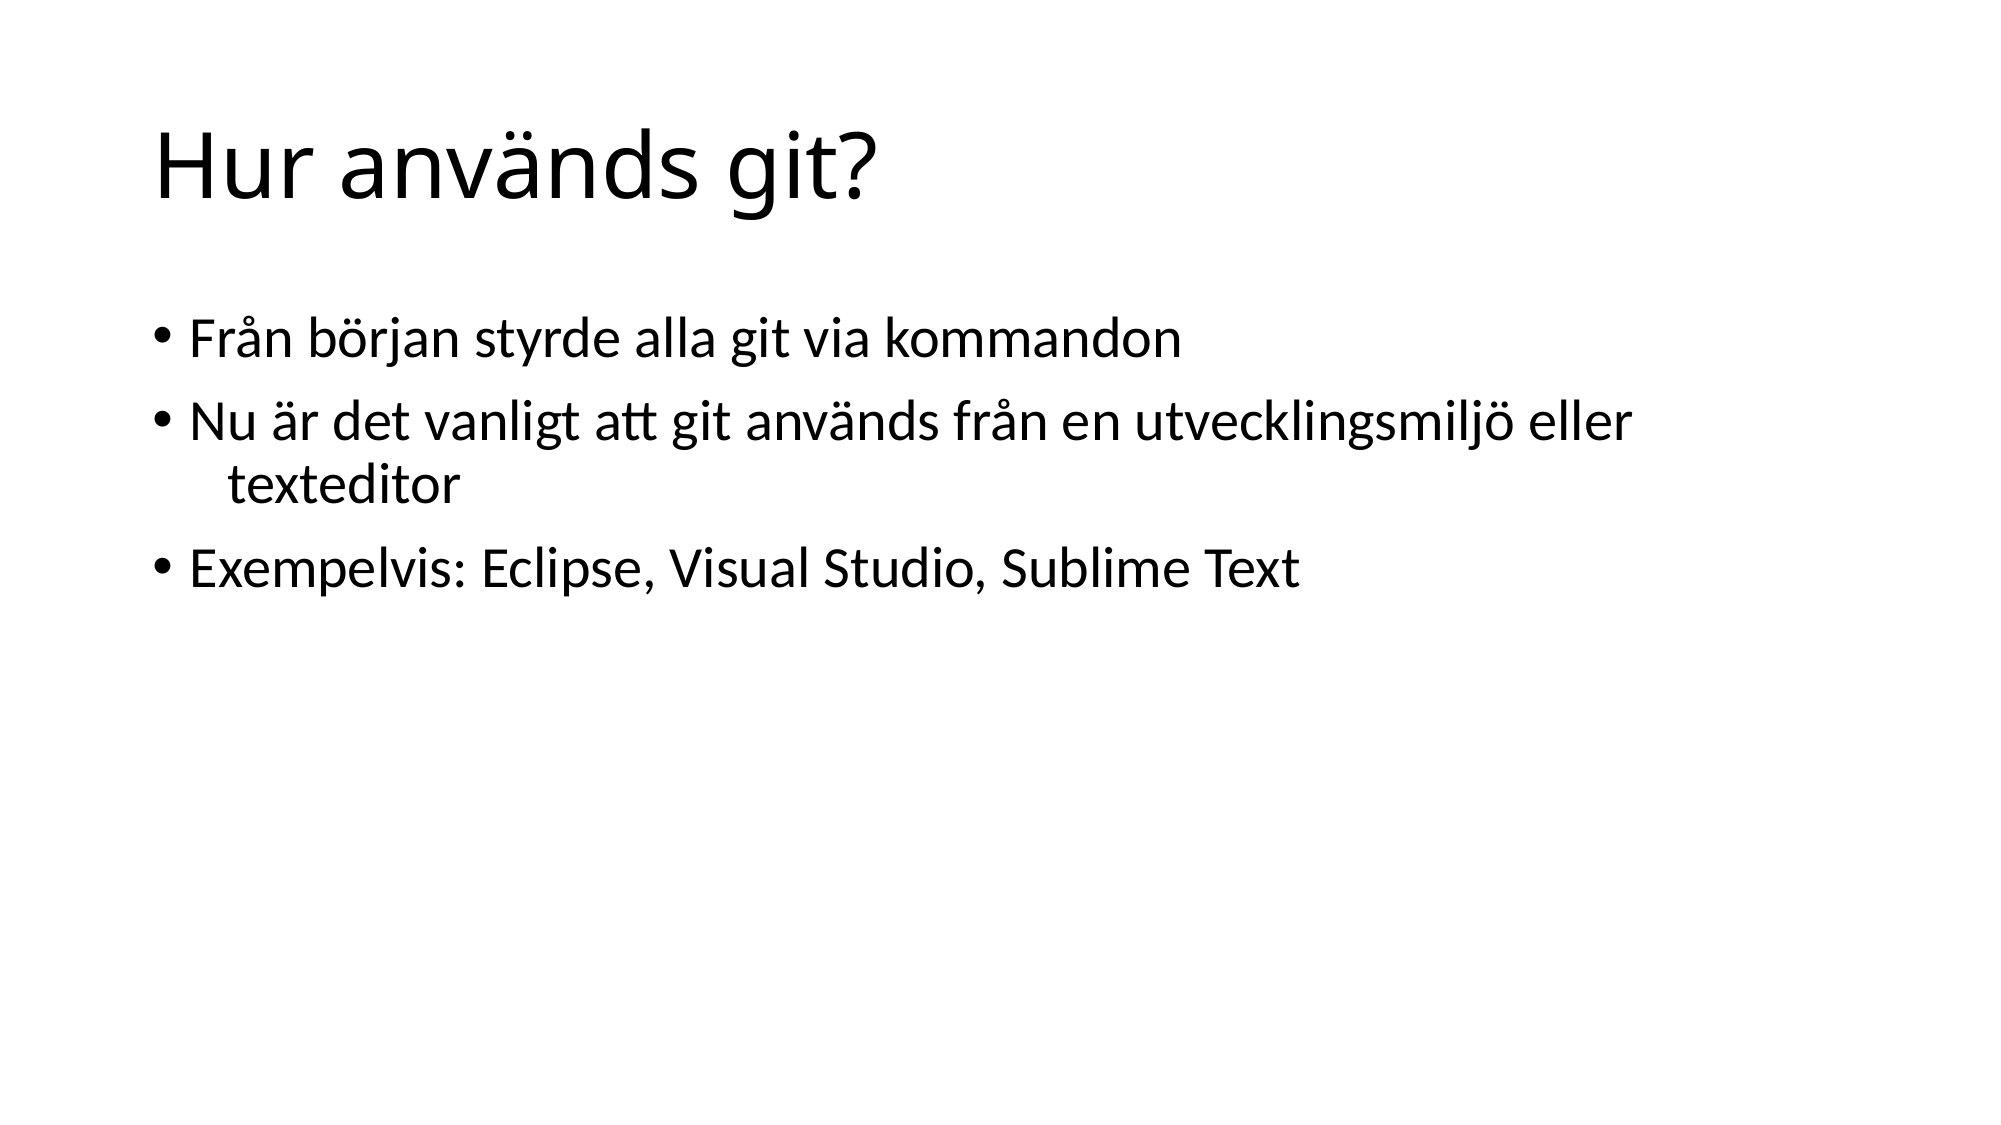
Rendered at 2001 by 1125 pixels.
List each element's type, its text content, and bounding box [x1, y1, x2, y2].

title Hur används git? [137, 59, 1863, 278]
list Från början styrde alla git via kommandon Nu är det vanligt att git används från en utvecklingsmiljö eller texteditor Exempelvis: Eclipse, Visual Studio, Sublime Text [137, 299, 1863, 1014]
